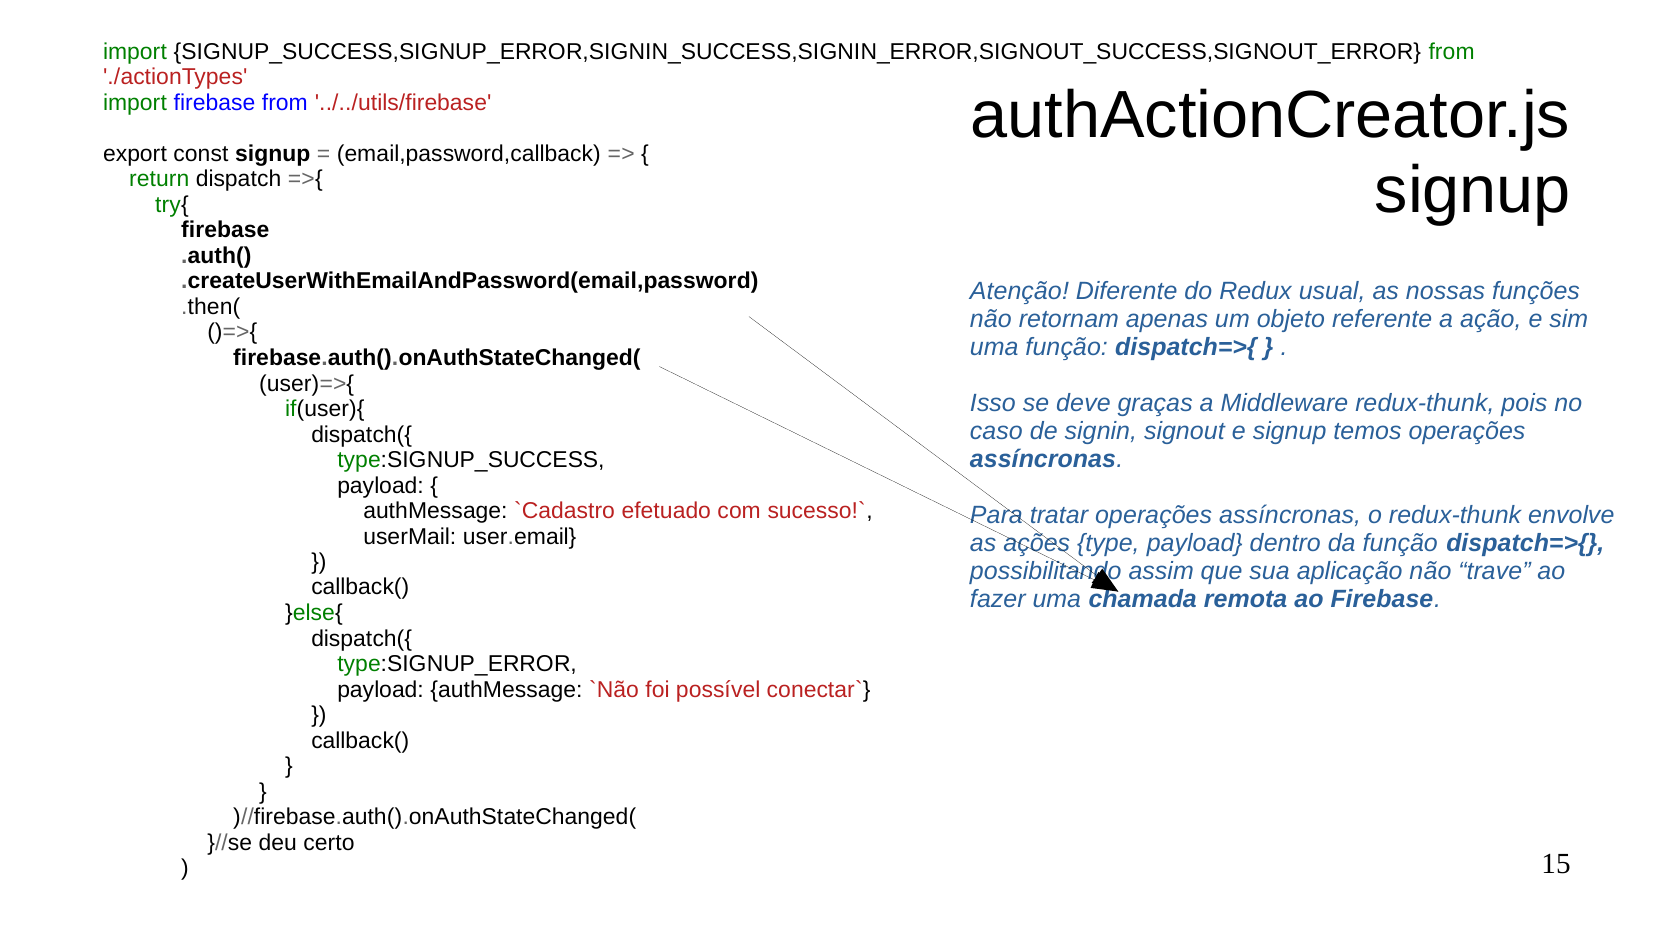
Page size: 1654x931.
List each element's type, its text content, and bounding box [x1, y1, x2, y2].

title authActionCreator.js signup [82, 0, 1571, 302]
text_box Atenção! Diferente do Redux usual, as nossas funções não retornam apenas um objeto referente a ação, e sim uma função: dispatch=>{ } . Isso se deve graças a Middleware redux-thunk, pois no caso de signin, signout e signup temos operações assíncronas. Para tratar operações assíncronas, o redux-thunk envolve as ações {type, payload} dentro da função dispatch=>{}, possibilitando assim que sua aplicação não “trave” ao fazer uma chamada remota ao Firebase. [955, 471, 1095, 579]
text_box import {SIGNUP_SUCCESS,SIGNUP_ERROR,SIGNIN_SUCCESS,SIGNIN_ERROR,SIGNOUT_SUCCESS,SIGNOUT_ERROR} from './actionTypes' import firebase from '../../utils/firebase' export const signup = (email,password,callback) => { return dispatch =>{ try{ firebase .auth() .createUserWithEmailAndPassword(email,password) .then( ()=>{ firebase.auth().onAuthStateChanged( (user)=>{ if(user){ dispatch({ type:SIGNUP_SUCCESS, payload: { authMessage: `Cadastro efetuado com sucesso!`, userMail: user.email} }) callback() }else{ dispatch({ type:SIGNUP_ERROR, payload: {authMessage: `Não foi possível conectar`} }) callback() } } )//firebase.auth().onAuthStateChanged( }//se deu certo ) [88, 31, 1503, 914]
text_box Atenção! Diferente do Redux usual, as nossas funções não retornam apenas um objeto referente a ação, e sim uma função: dispatch=>{ } . Isso se deve graças a Middleware redux-thunk, pois no caso de signin, signout e signup temos operações assíncronas. Para tratar operações assíncronas, o redux-thunk envolve as ações {type, payload} dentro da função dispatch=>{}, possibilitando assim que sua aplicação não “trave” ao fazer uma chamada remota ao Firebase. [955, 269, 1631, 621]
